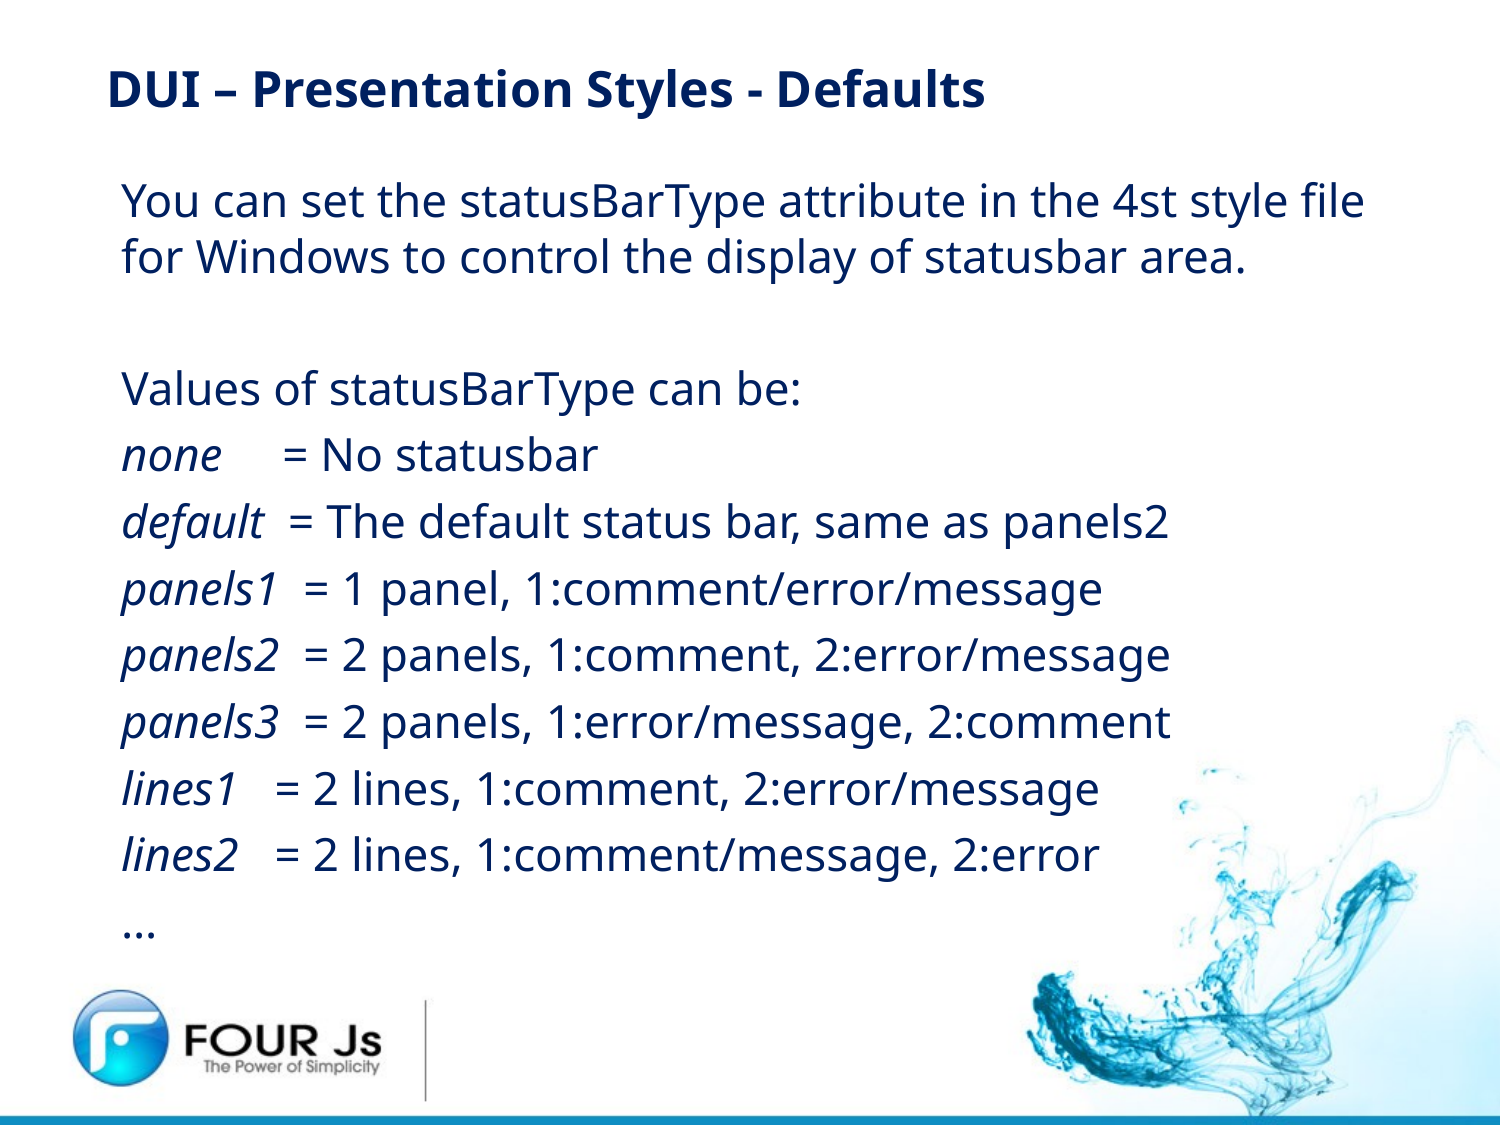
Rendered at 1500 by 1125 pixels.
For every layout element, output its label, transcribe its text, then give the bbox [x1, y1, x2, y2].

picture [0, 0, 1500, 1122]
title DUI – Presentation Styles - Defaults [106, 35, 1388, 142]
text_box You can set the statusBarType attribute in the 4st style file for Windows to control the display of statusbar area. Values of statusBarType can be: none = No statusbar default = The default status bar, same as panels2 panels1 = 1 panel, 1:comment/error/message panels2 = 2 panels, 1:comment, 2:error/message panels3 = 2 panels, 1:error/message, 2:comment lines1 = 2 lines, 1:comment, 2:error/message lines2 = 2 lines, 1:comment/message, 2:error … [106, 165, 1406, 1094]
